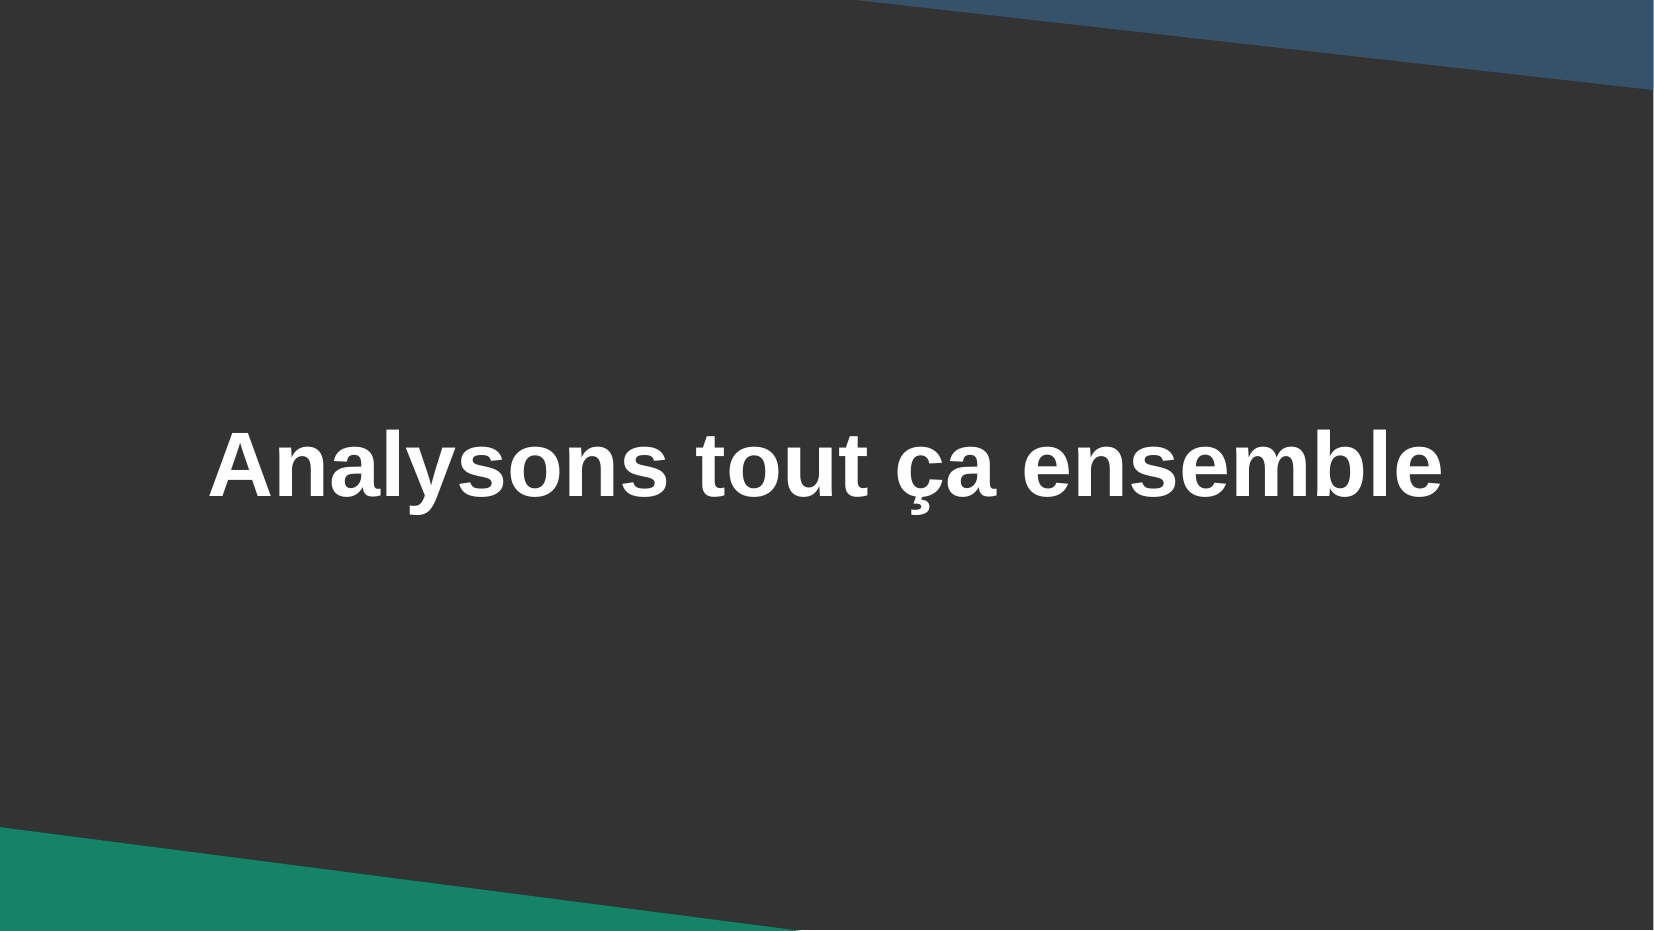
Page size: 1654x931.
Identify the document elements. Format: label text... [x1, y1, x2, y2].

text_box [855, 0, 1654, 91]
text_box [0, 827, 802, 931]
title Analysons tout ça ensemble [31, 413, 1622, 517]
